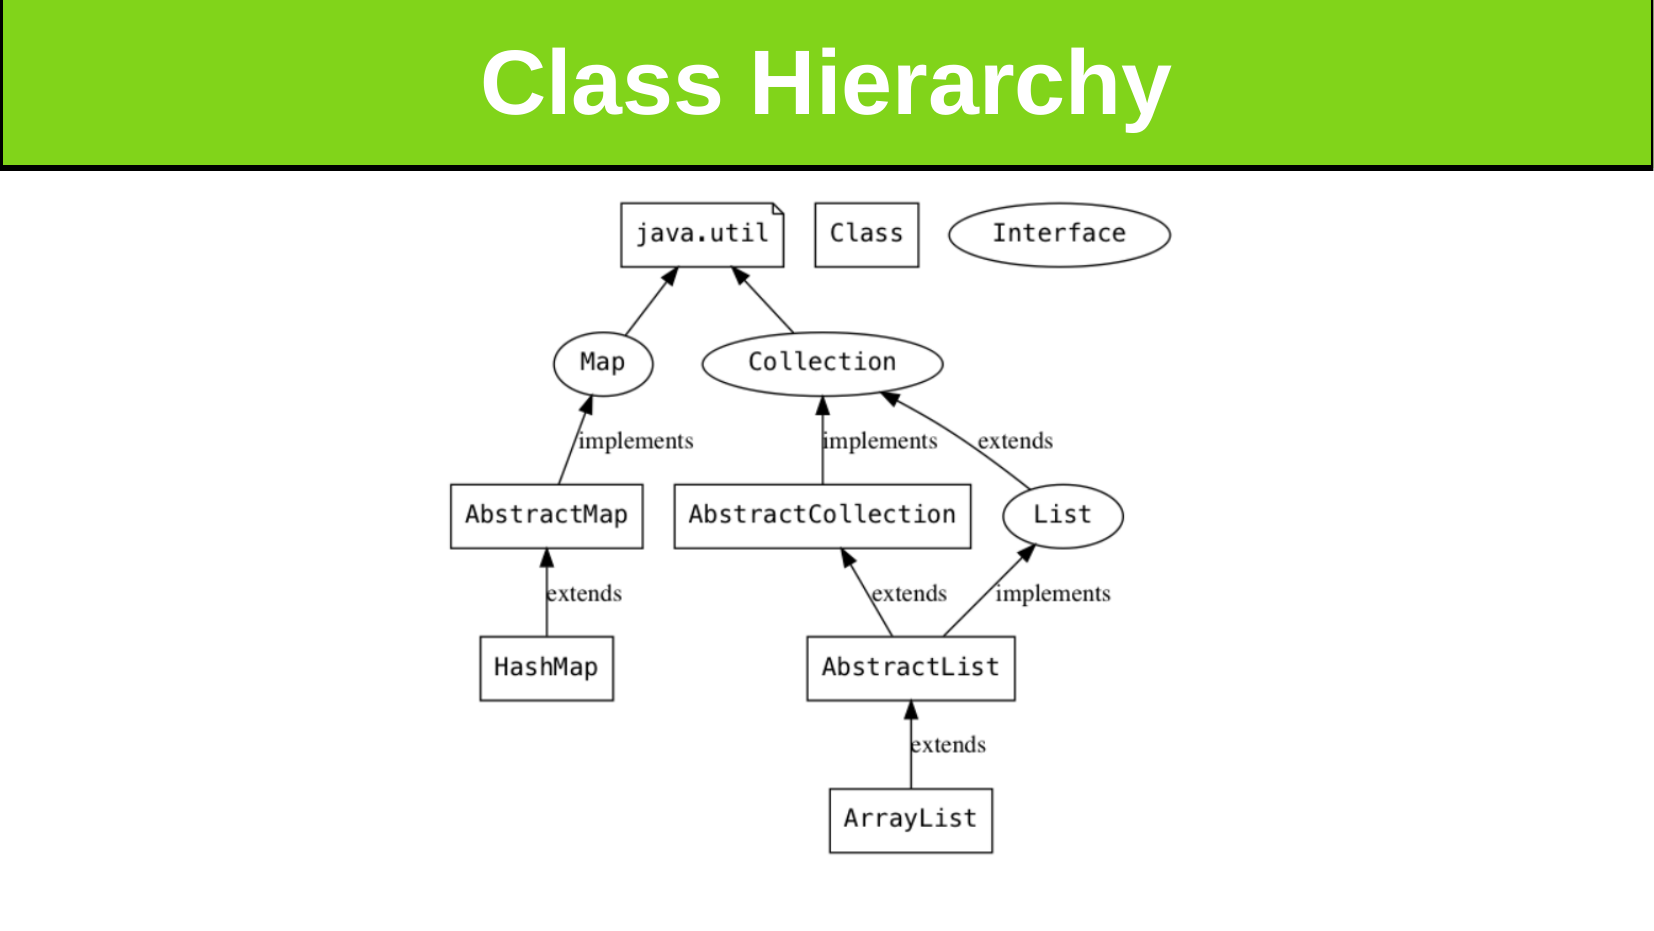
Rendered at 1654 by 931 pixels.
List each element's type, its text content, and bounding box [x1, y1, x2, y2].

picture [415, 175, 1261, 881]
title Class Hierarchy [0, 0, 1654, 169]
